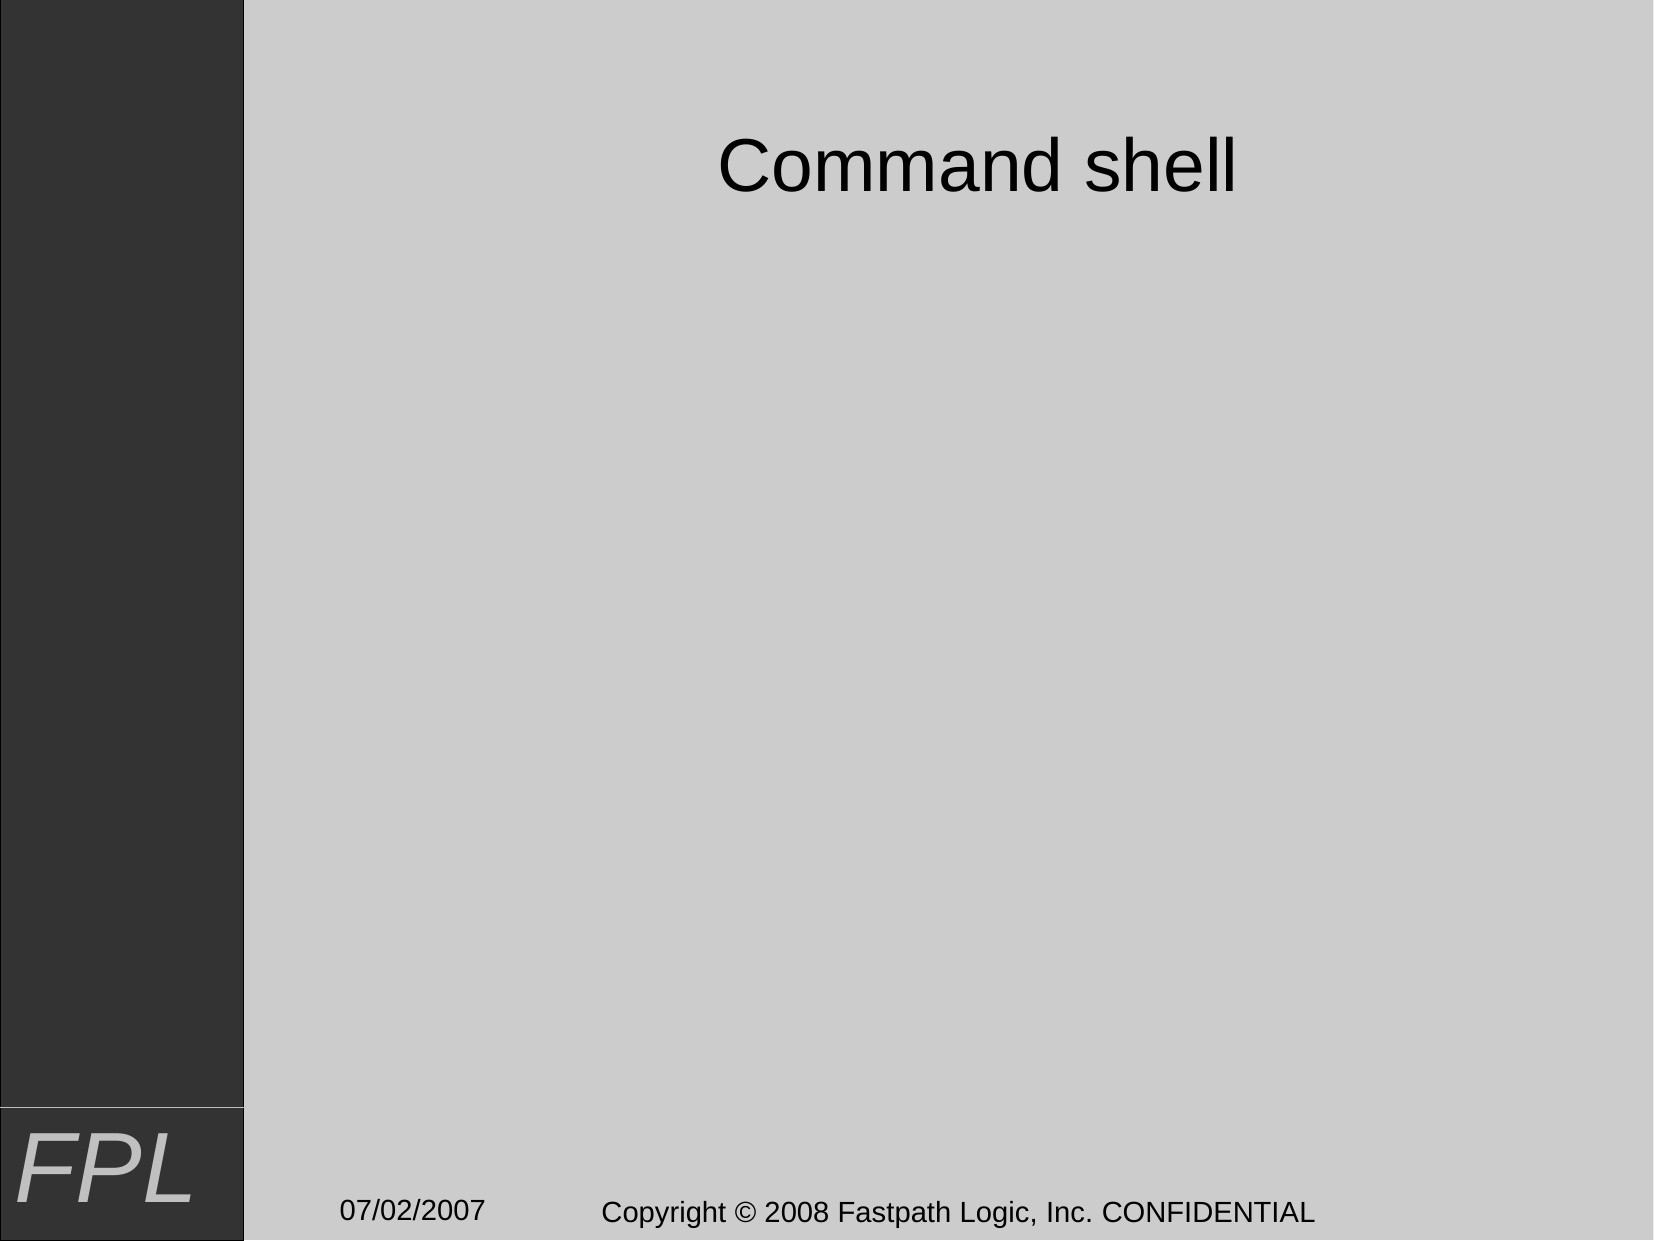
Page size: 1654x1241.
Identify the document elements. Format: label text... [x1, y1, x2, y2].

title Command shell [427, 57, 1530, 274]
